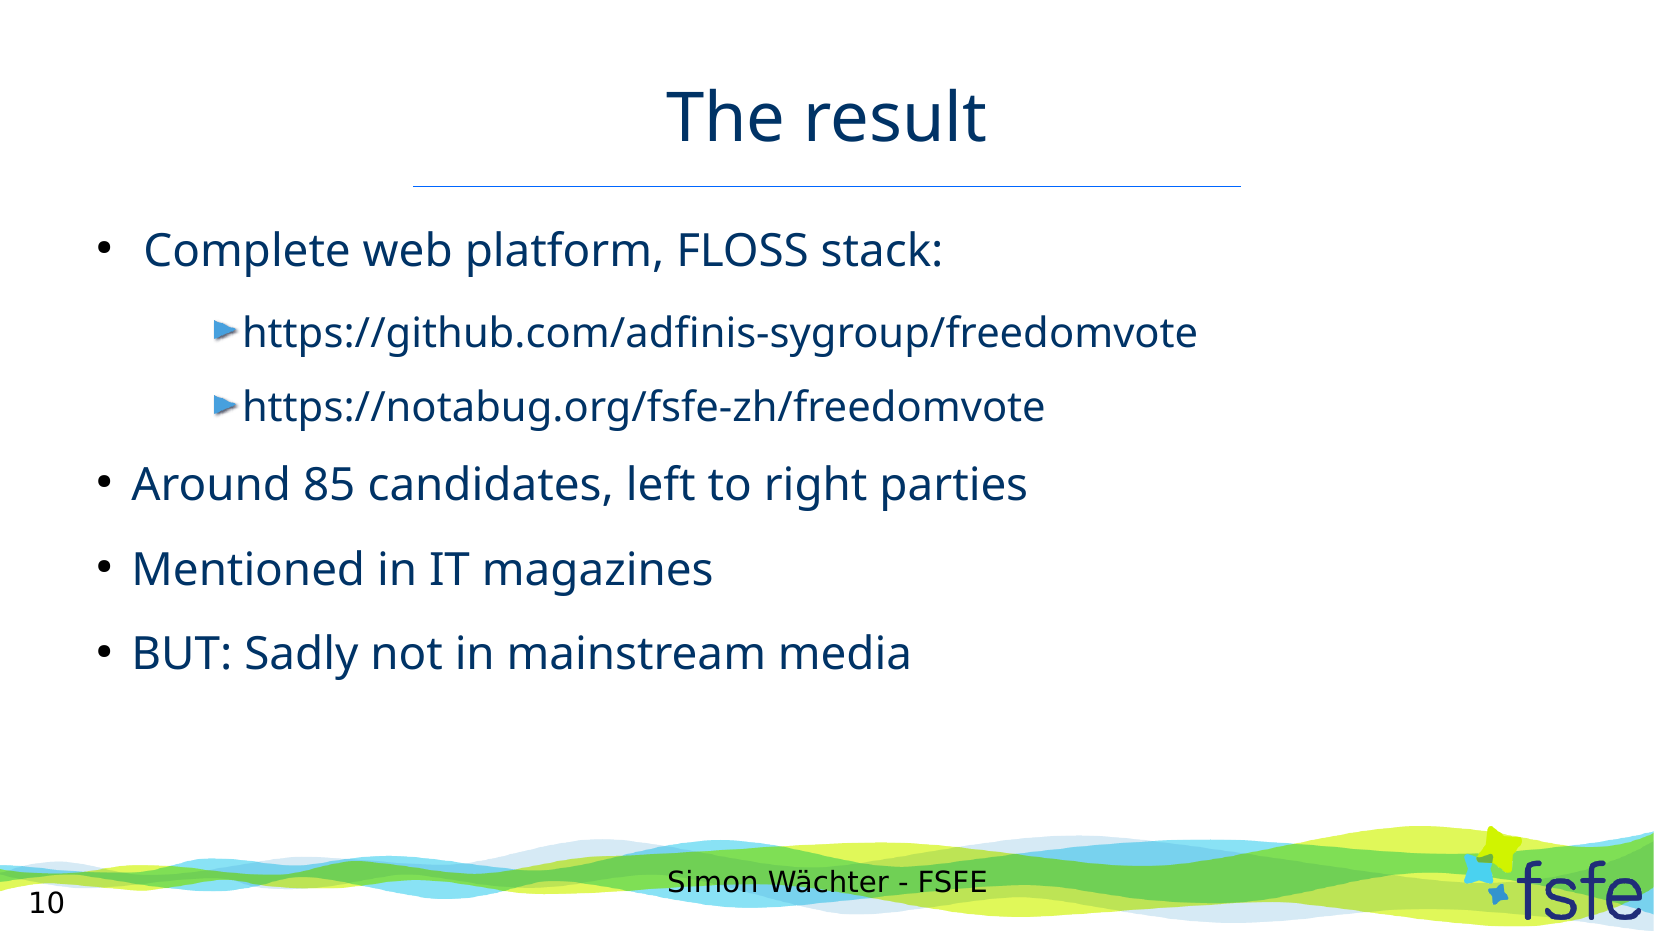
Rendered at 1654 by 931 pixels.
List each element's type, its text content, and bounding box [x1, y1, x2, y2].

picture [0, 826, 1654, 931]
list Complete web platform, FLOSS stack: https://github.com/adfinis-sygroup/freedomvote https://notabug.org/fsfe-zh/freedomvote Around 85 candidates, left to right parties Mentioned in IT magazines BUT: Sadly not in mainstream media [82, 217, 1571, 758]
title The result [82, 37, 1571, 193]
